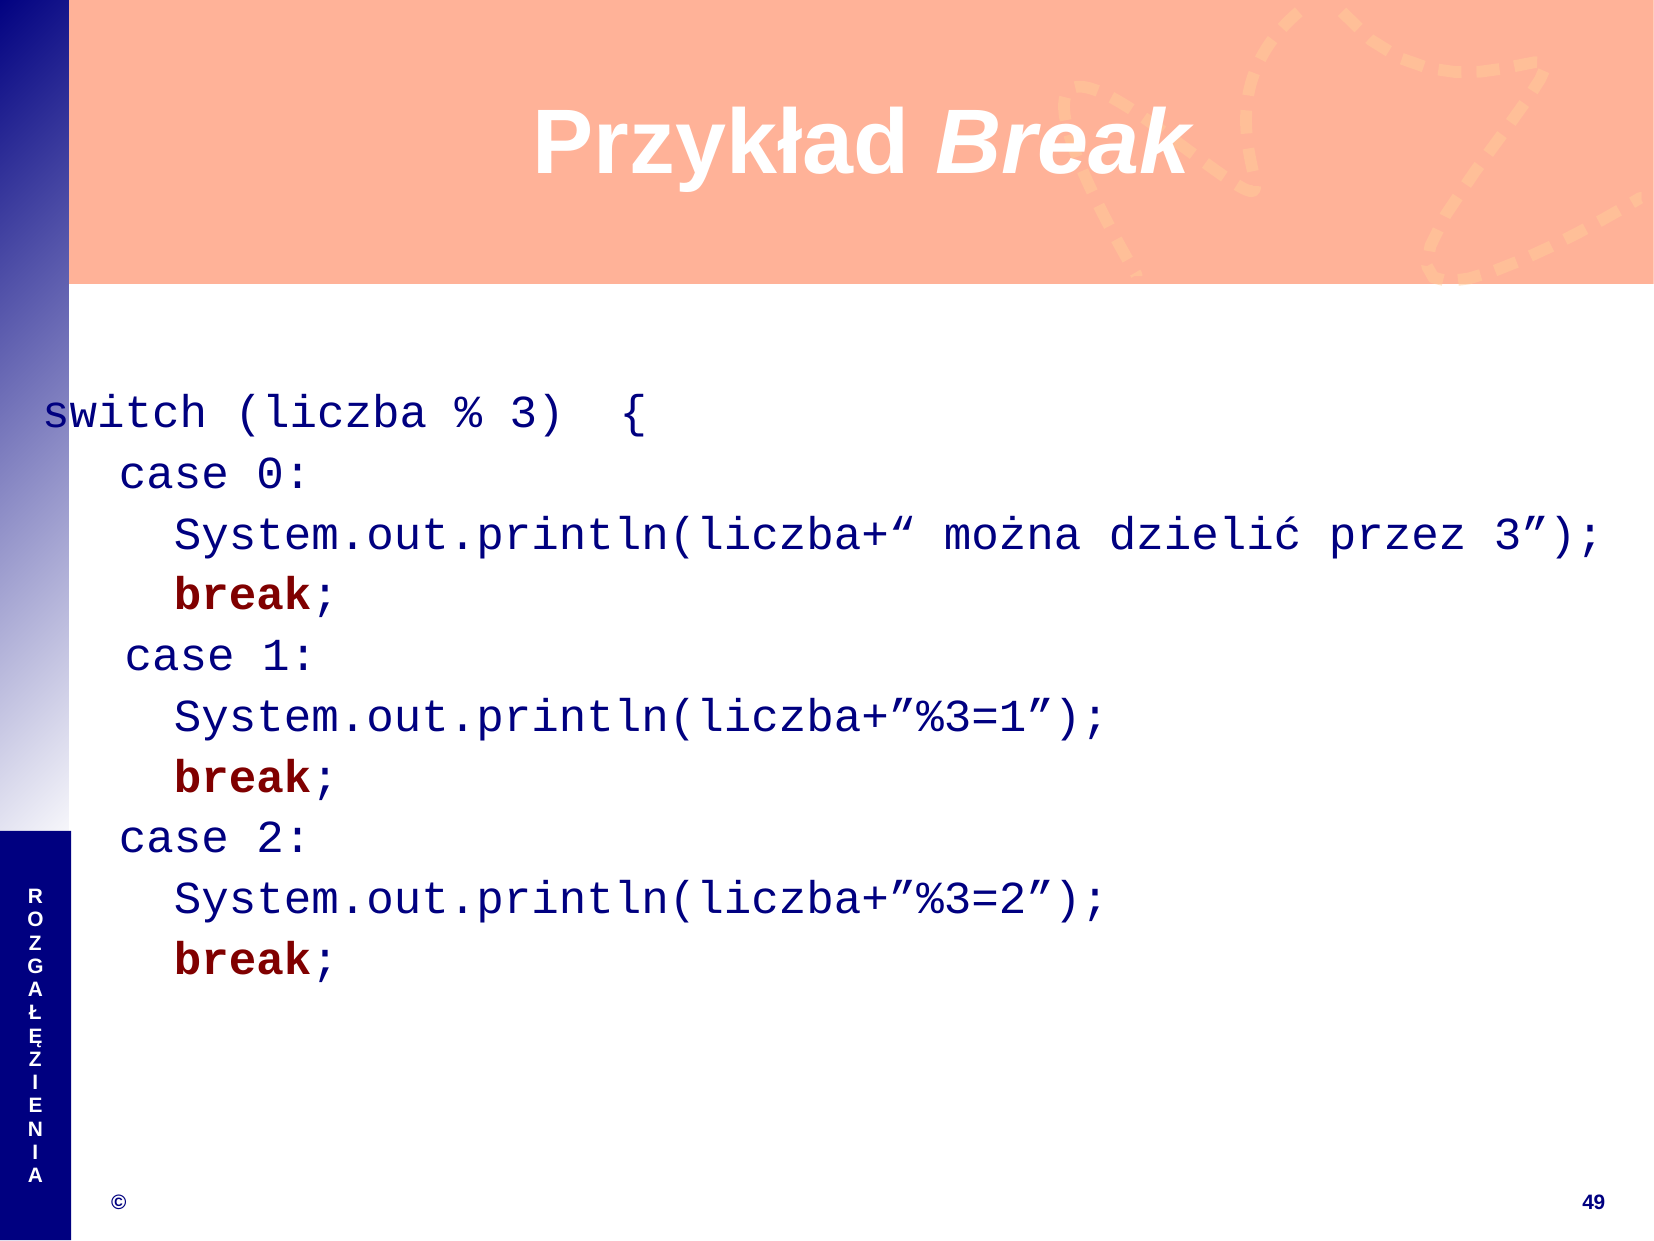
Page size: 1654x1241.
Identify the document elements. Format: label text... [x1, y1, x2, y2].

list switch (liczba % 3) { case 0: System.out.println(liczba+“ można dzielić przez 3”); break; case 1: System.out.println(liczba+”%3=1”); break; case 2: System.out.println(liczba+”%3=2”); break; } [24, 390, 1654, 1049]
title Przykład Break [69, 37, 1654, 246]
text_box R O Z G A Ł Ę Z I E N I A [0, 830, 71, 1241]
